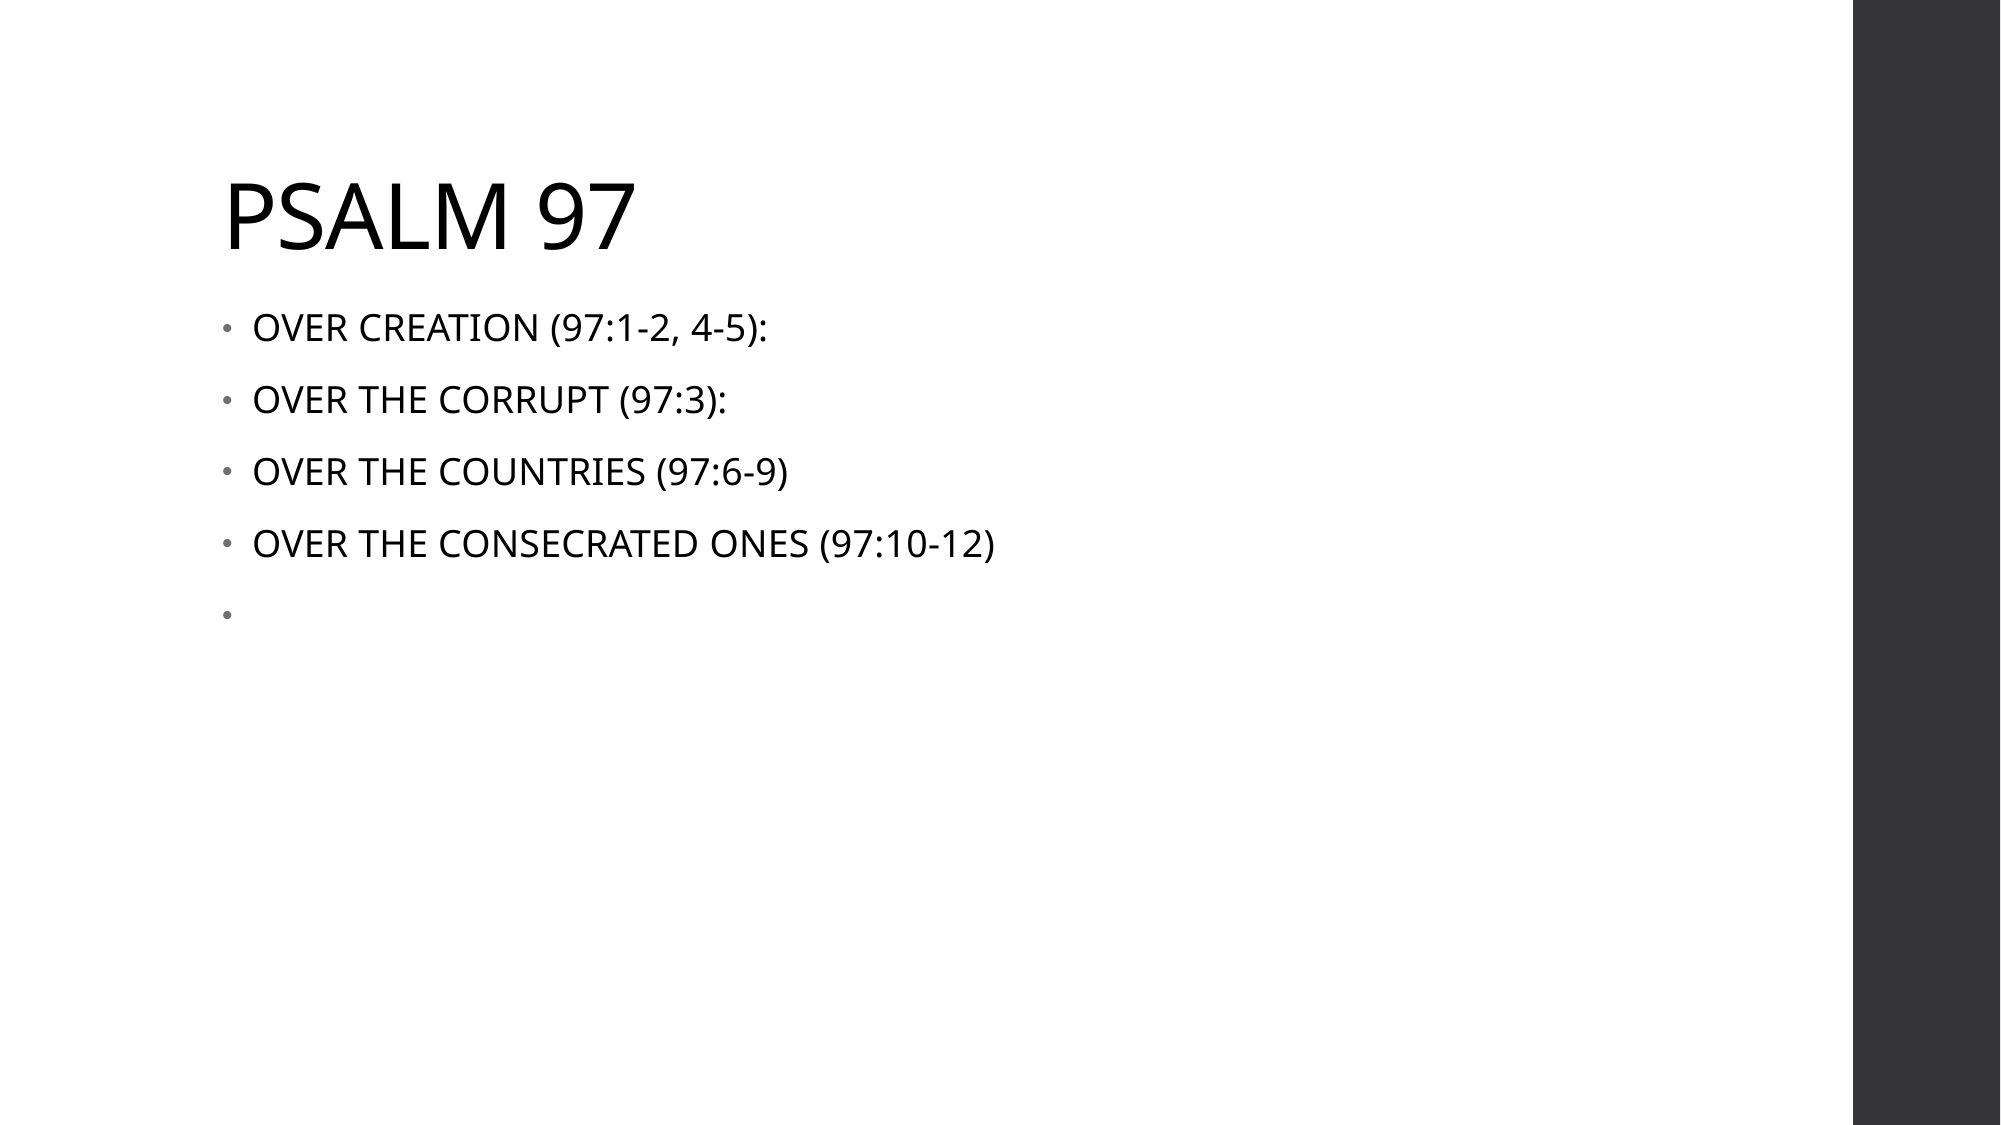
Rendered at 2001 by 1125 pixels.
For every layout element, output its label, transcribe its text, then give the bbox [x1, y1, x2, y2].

title PSALM 97 [206, 60, 1797, 278]
list OVER CREATION (97:1-2, 4-5): OVER THE CORRUPT (97:3): OVER THE COUNTRIES (97:6-9) OVER THE CONSECRATED ONES (97:10-12) [206, 299, 1617, 1014]
